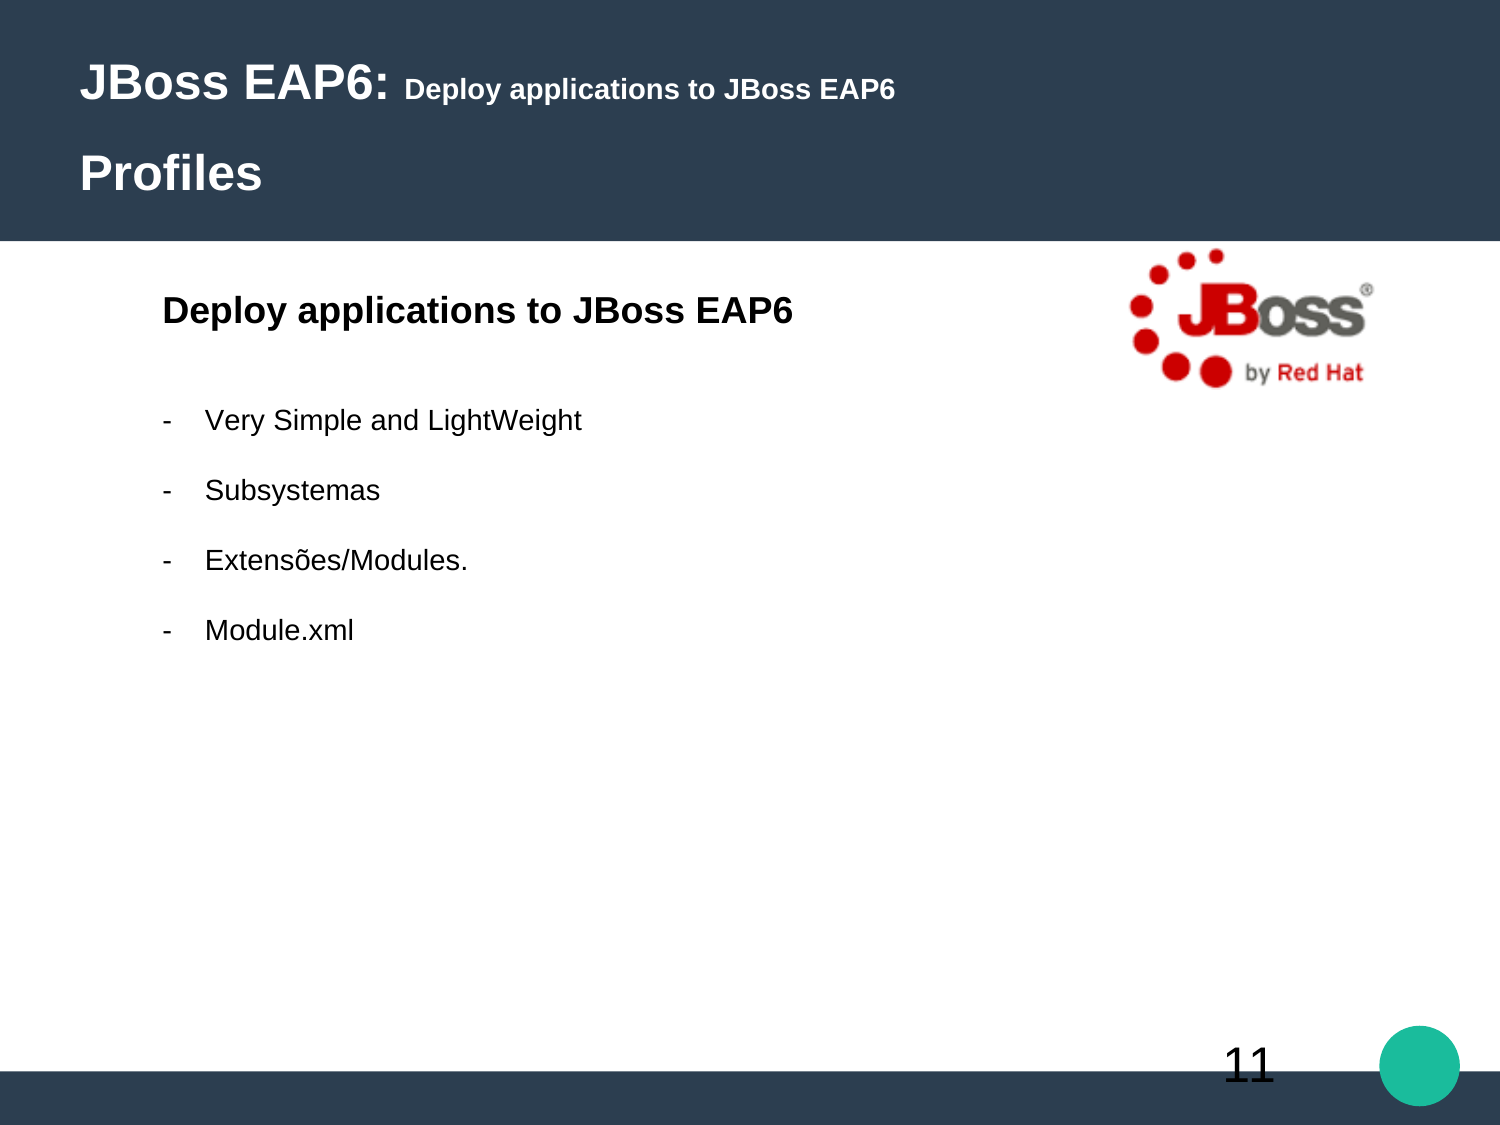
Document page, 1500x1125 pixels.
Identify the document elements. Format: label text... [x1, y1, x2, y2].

text_box Deploy applications to JBoss EAP6 - Very Simple and LightWeight - Subsystemas - Extensões/Modules. - Module.xml [147, 278, 1223, 794]
text_box JBoss EAP6: Deploy applications to JBoss EAP6 Profiles [64, 41, 1294, 209]
picture [1092, 247, 1414, 390]
text_box <number> [1074, 1024, 1426, 1103]
